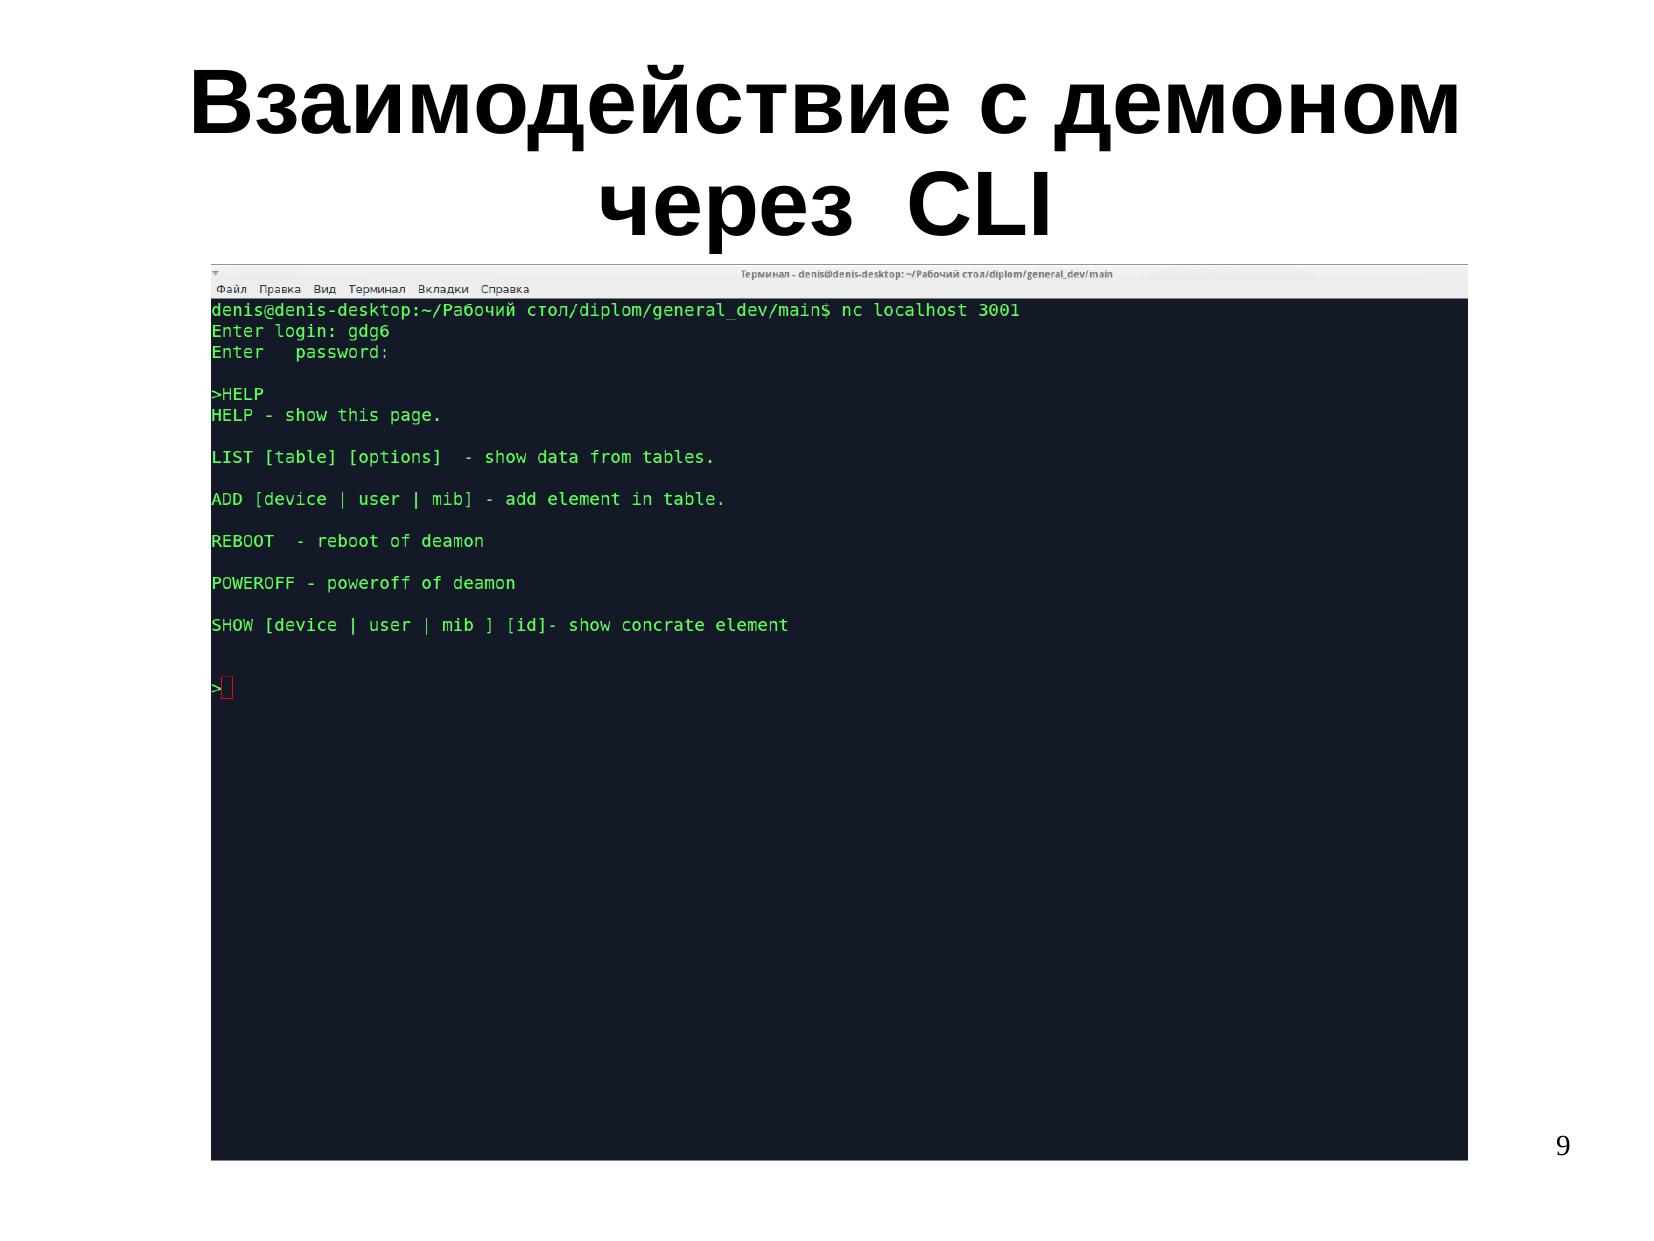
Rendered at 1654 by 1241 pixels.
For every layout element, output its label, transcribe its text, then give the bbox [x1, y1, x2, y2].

title Взаимодействие с демоном через CLI [82, 49, 1571, 257]
picture [188, 256, 1501, 1175]
